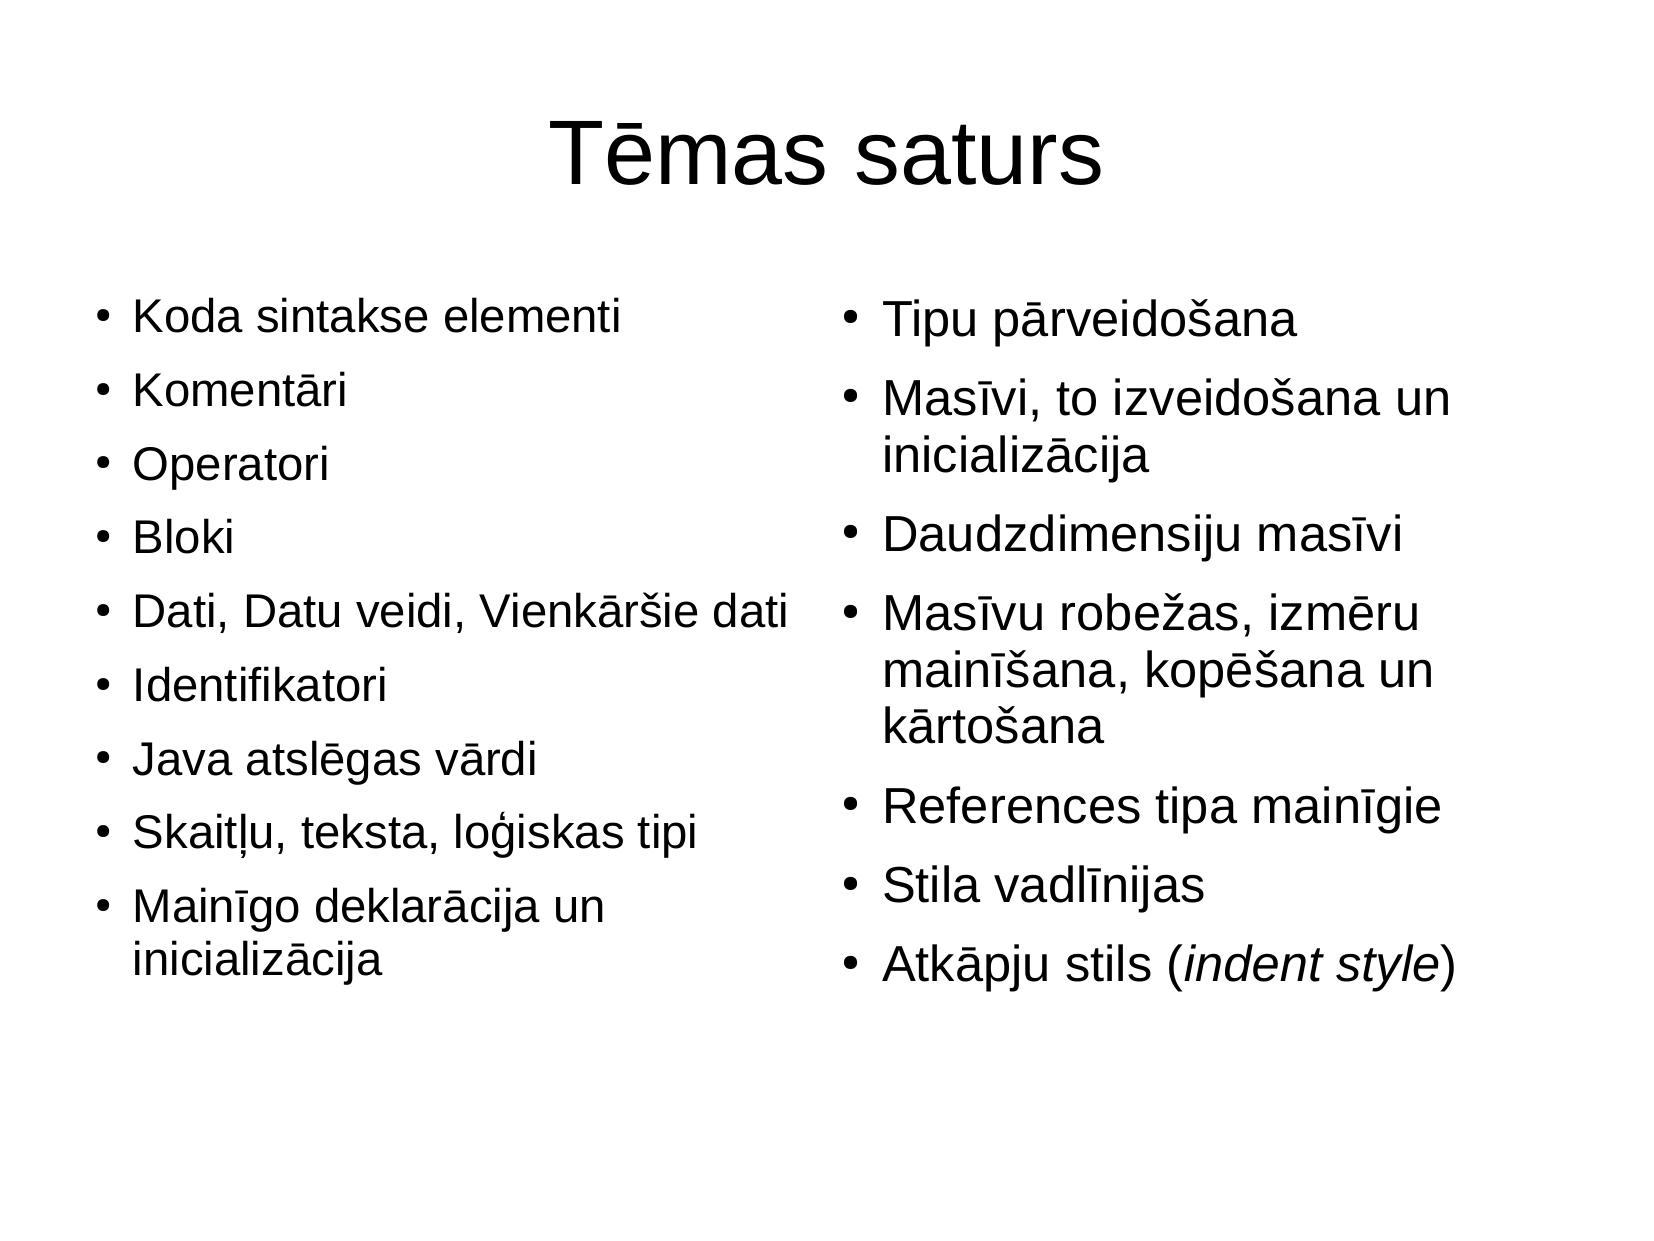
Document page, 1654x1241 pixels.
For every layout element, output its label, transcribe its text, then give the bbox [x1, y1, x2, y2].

list Koda sintakse elementi Komentāri Operatori Bloki Dati, Datu veidi, Vienkāršie dati Identifikatori Java atslēgas vārdi Skaitļu, teksta, loģiskas tipi Mainīgo deklarācija un inicializācija [82, 290, 793, 1010]
list Tipu pārveidošana Masīvi, to izveidošana un inicializācija Daudzdimensiju masīvi Masīvu robežas, izmēru mainīšana, kopēšana un kārtošana References tipa mainīgie Stila vadlīnijas Atkāpju stils (indent style) [828, 290, 1539, 1010]
title Tēmas saturs [82, 49, 1571, 257]
